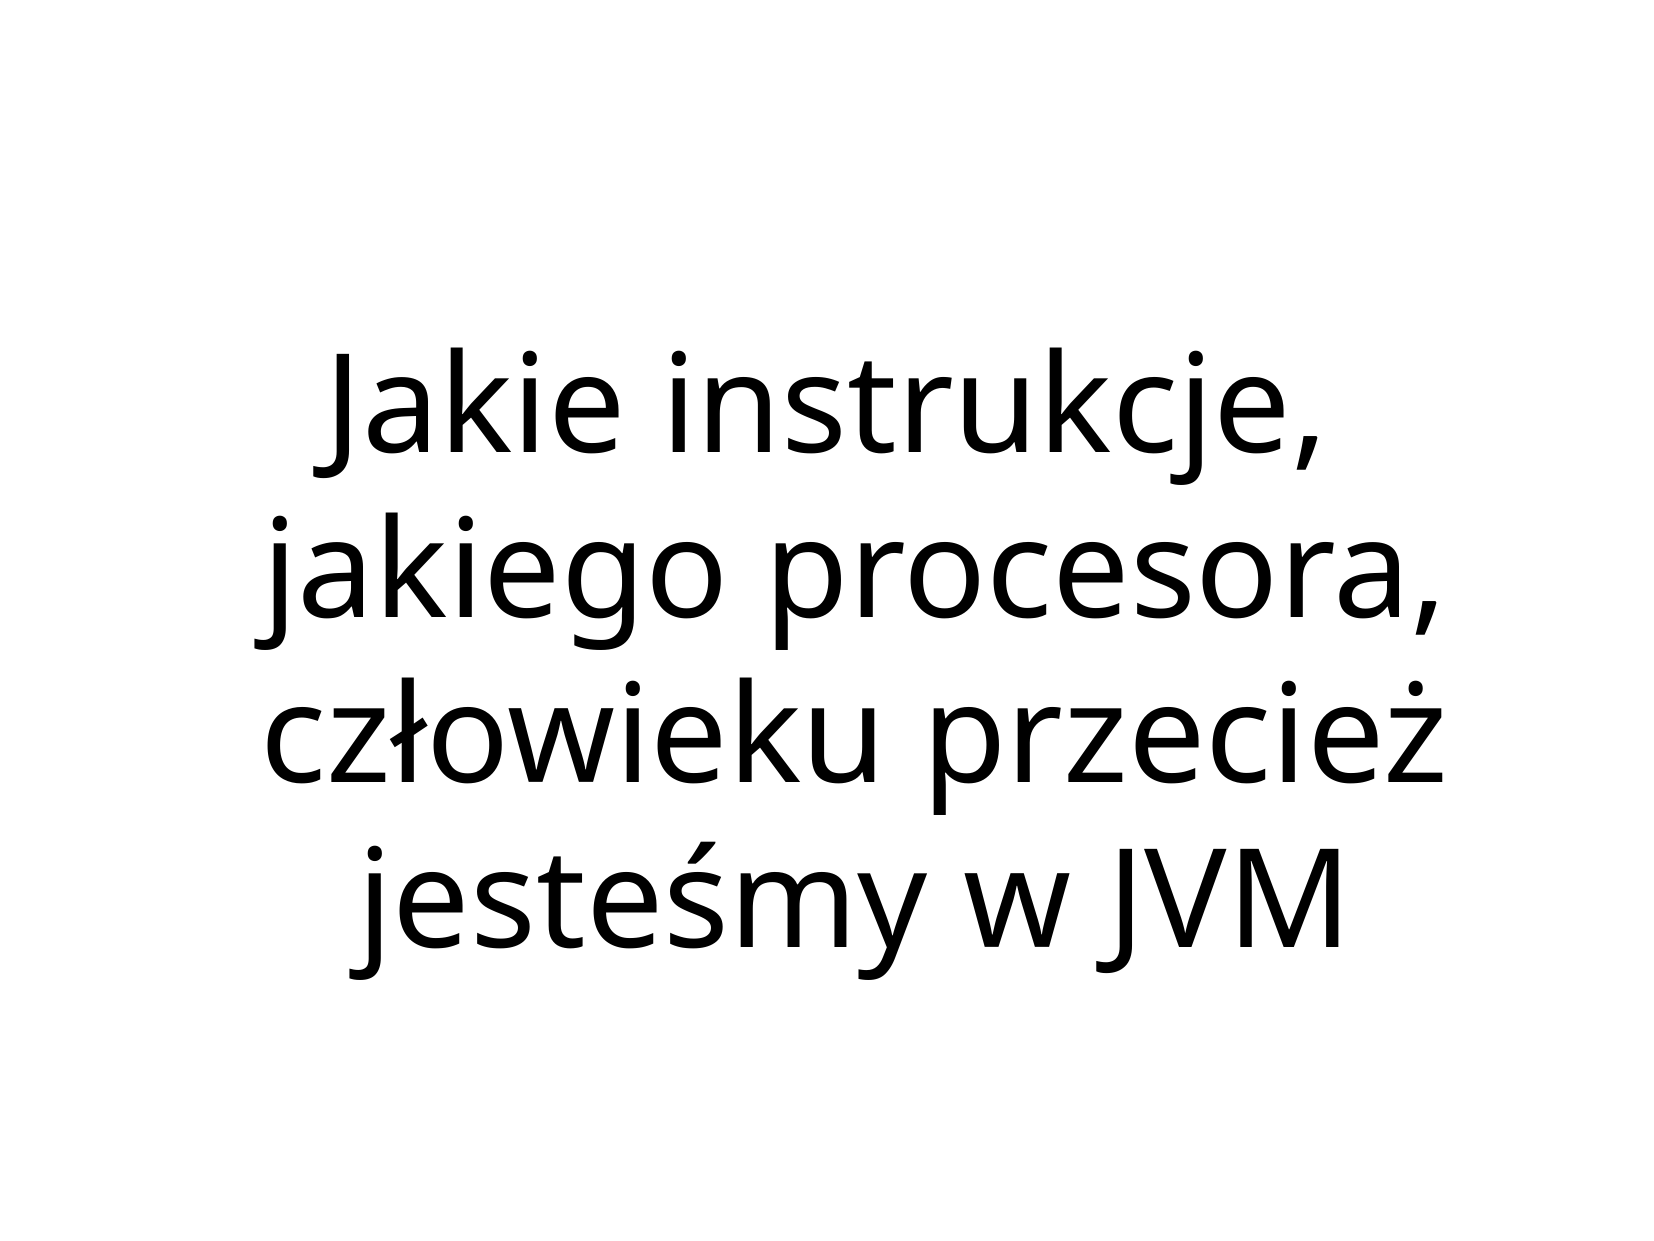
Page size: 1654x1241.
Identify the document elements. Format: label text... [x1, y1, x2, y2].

list Jakie instrukcje, jakiego procesora, człowieku przecież jesteśmy w JVM [82, 299, 1571, 1176]
